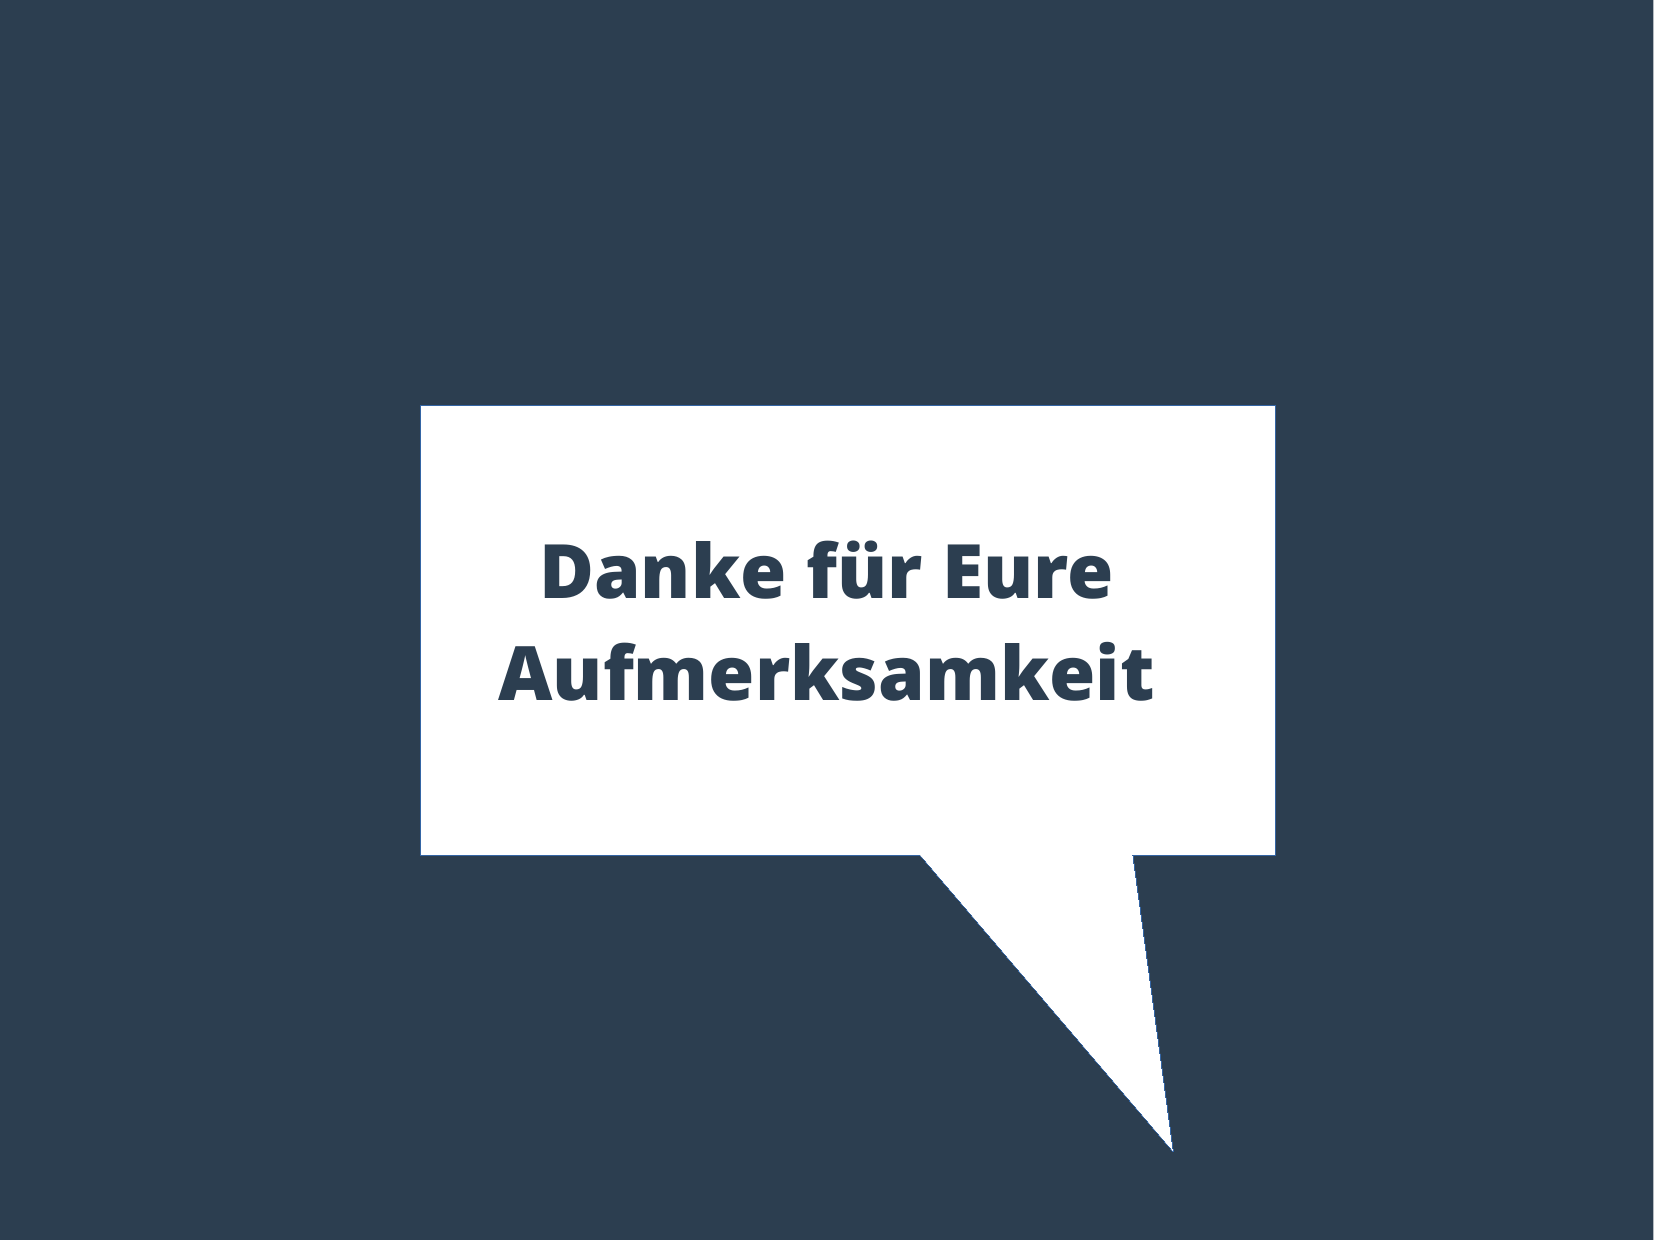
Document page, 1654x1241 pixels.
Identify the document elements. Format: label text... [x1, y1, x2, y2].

title Danke für Eure Aufmerksamkeit [442, 442, 1211, 798]
text_box [420, 405, 1276, 1152]
